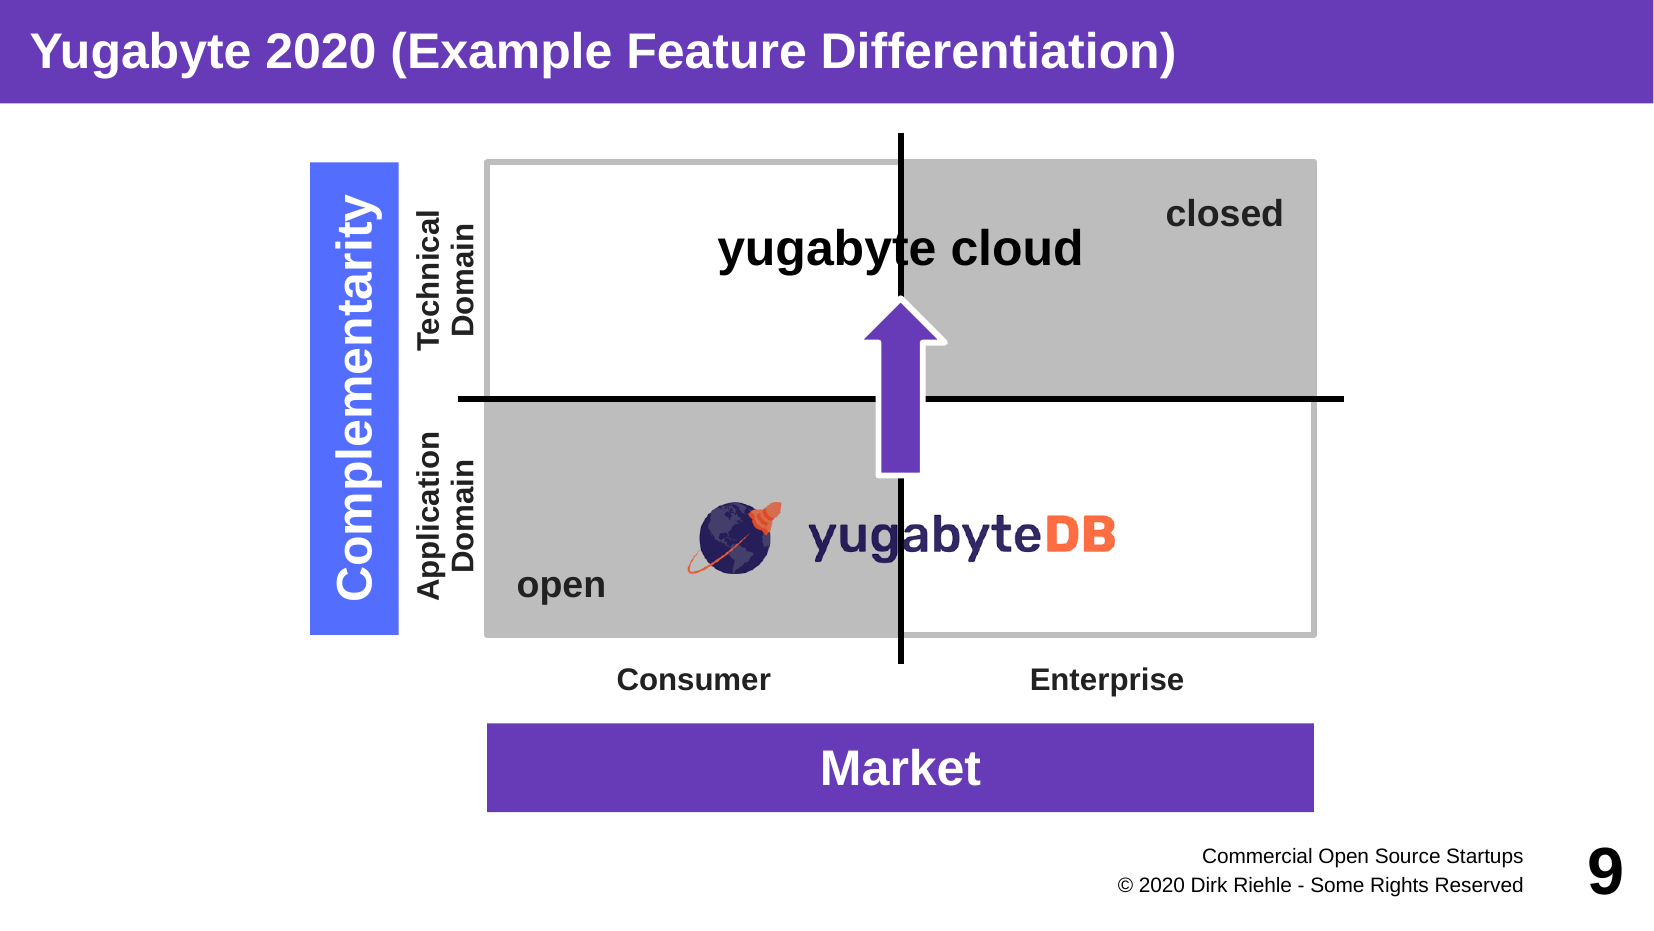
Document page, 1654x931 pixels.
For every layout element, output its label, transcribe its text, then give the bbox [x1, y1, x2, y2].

text_box yugabyte cloud [605, 188, 1196, 308]
picture [687, 502, 1115, 574]
text_box Consumer [487, 638, 900, 723]
text_box open [490, 402, 898, 632]
text_box [490, 165, 1311, 632]
text_box Application Domain [399, 399, 484, 635]
text_box Market [487, 723, 1314, 813]
text_box Complementarity [310, 162, 399, 635]
text_box Enterprise [900, 638, 1314, 723]
text_box Technical Domain [399, 162, 484, 399]
text_box closed [904, 165, 1311, 396]
title Yugabyte 2020 (Example Feature Differentiation) [0, 0, 1654, 104]
